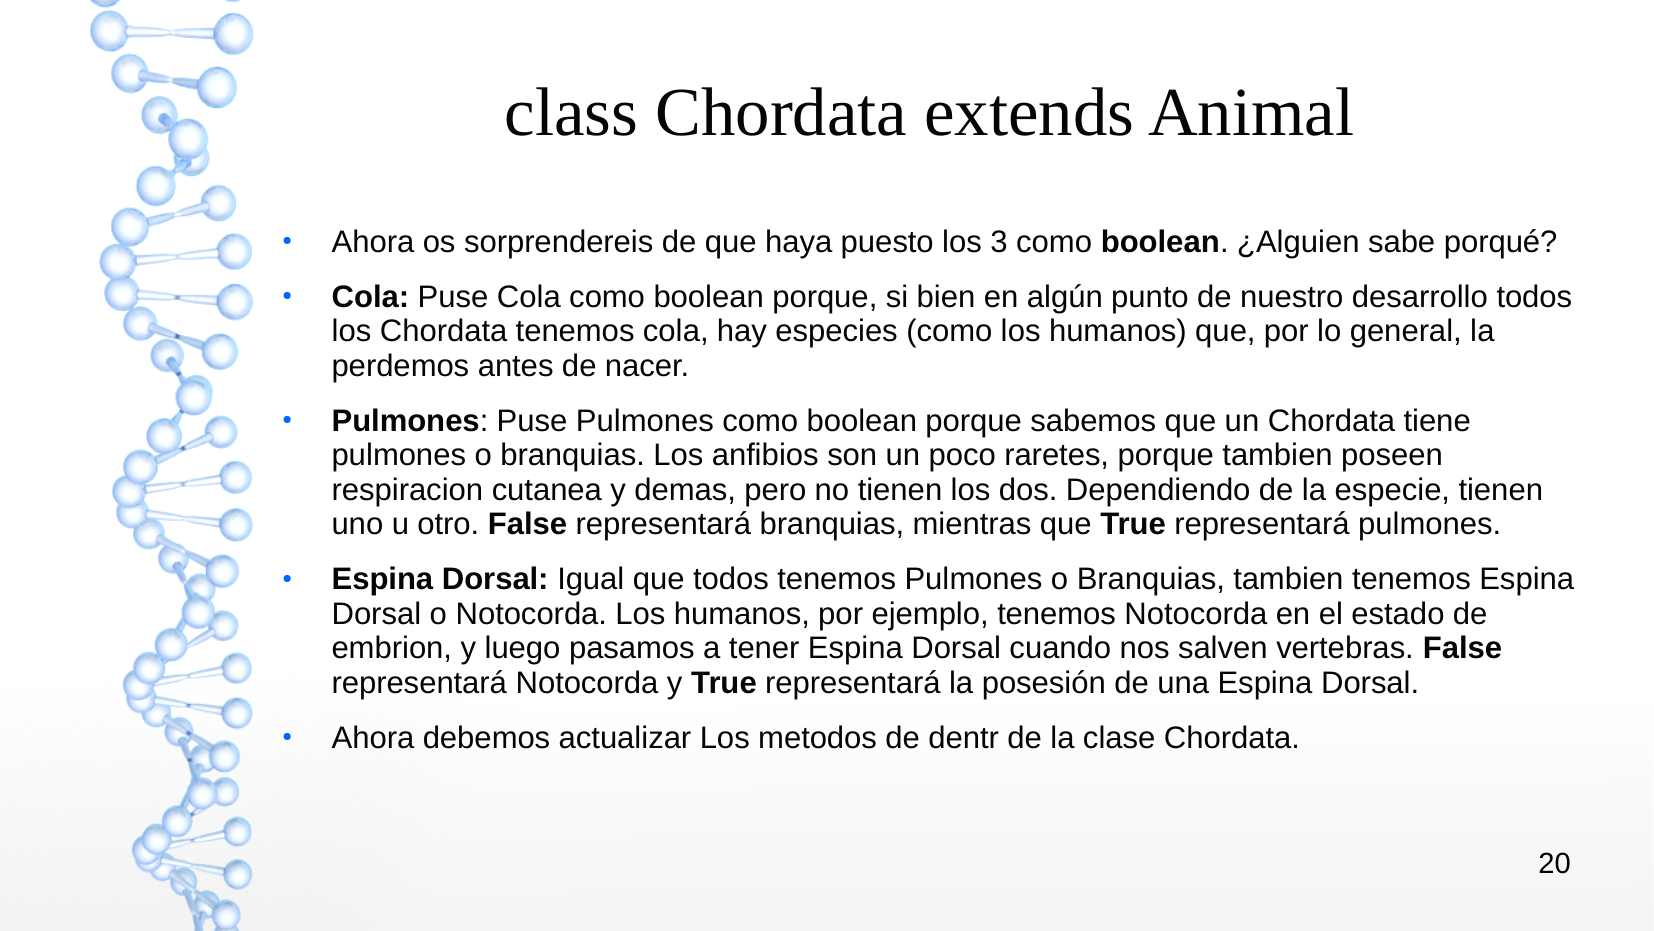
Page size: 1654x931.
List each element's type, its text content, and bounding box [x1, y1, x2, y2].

picture [0, 0, 1654, 931]
list Ahora os sorprendereis de que haya puesto los 3 como boolean. ¿Alguien sabe porqué? Cola: Puse Cola como boolean porque, si bien en algún punto de nuestro desarrollo todos los Chordata tenemos cola, hay especies (como los humanos) que, por lo general, la perdemos antes de nacer. Pulmones: Puse Pulmones como boolean porque sabemos que un Chordata tiene pulmones o branquias. Los anfibios son un poco raretes, porque tambien poseen respiracion cutanea y demas, pero no tienen los dos. Dependiendo de la especie, tienen uno u otro. False representará branquias, mientras que True representará pulmones. Espina Dorsal: Igual que todos tenemos Pulmones o Branquias, tambien tenemos Espina Dorsal o Notocorda. Los humanos, por ejemplo, tenemos Notocorda en el estado de embrion, y luego pasamos a tener Espina Dorsal cuando nos salven vertebras. False representará Notocorda y True representará la posesión de una Espina Dorsal. Ahora debemos actualizar Los metodos de dentr de la clase Chordata. [265, 224, 1595, 764]
title class Chordata extends Animal [265, 35, 1595, 189]
